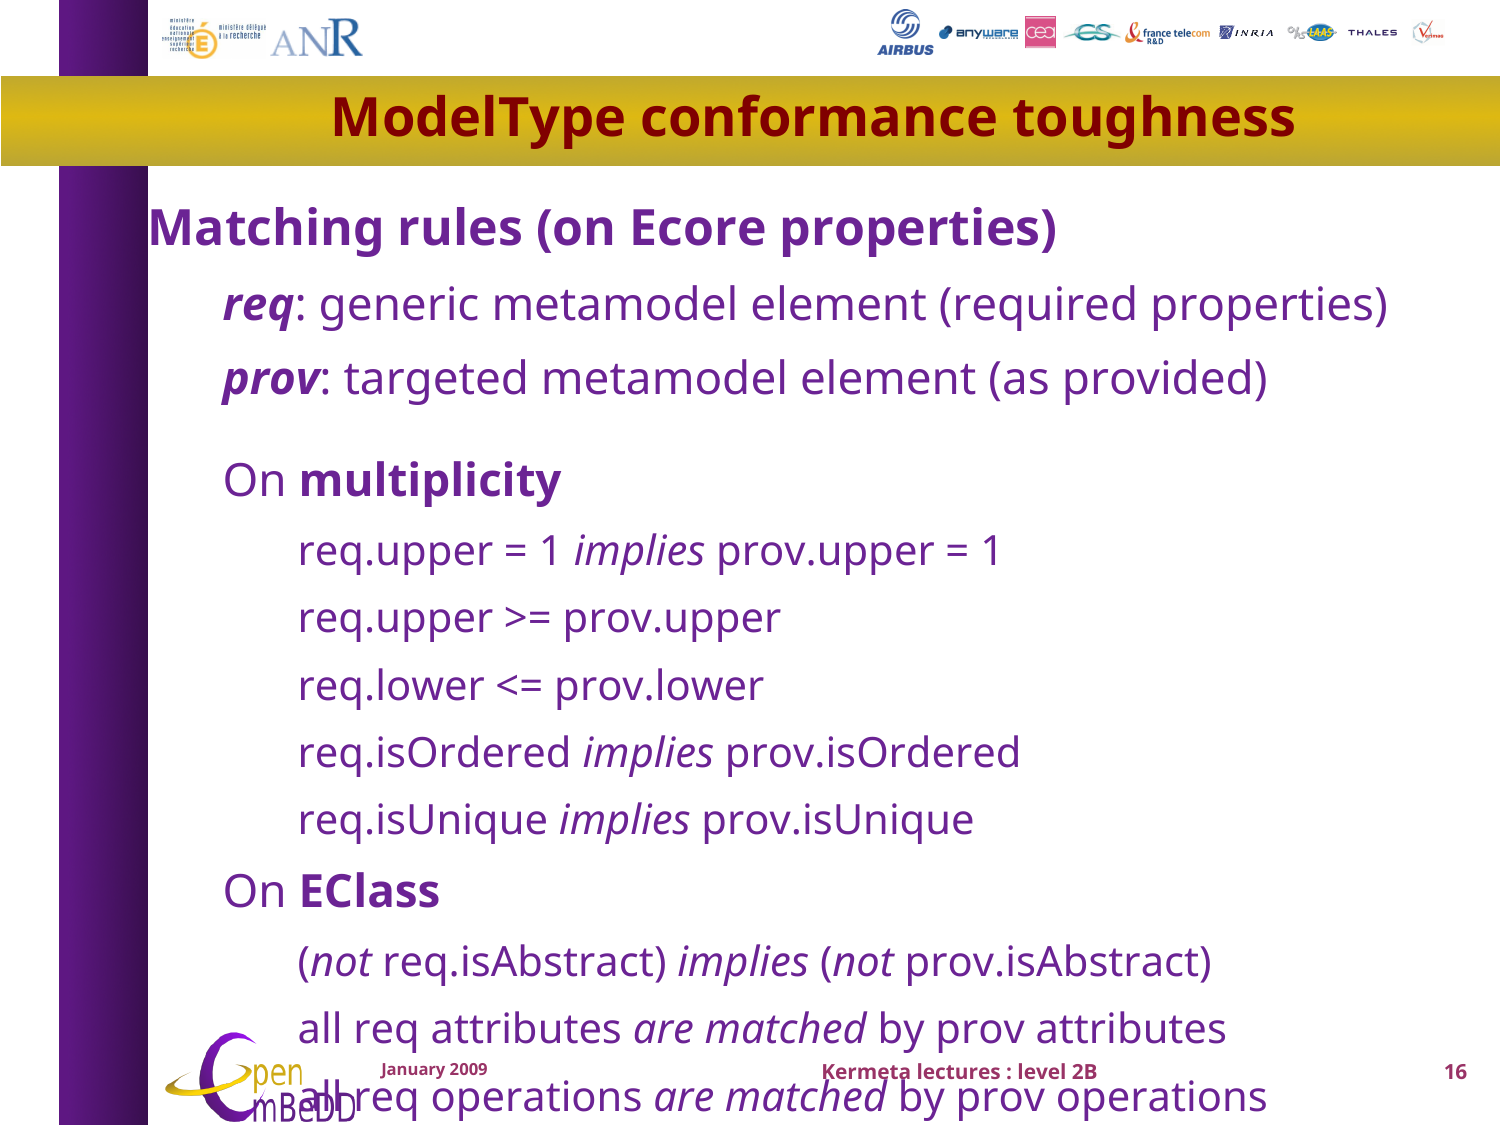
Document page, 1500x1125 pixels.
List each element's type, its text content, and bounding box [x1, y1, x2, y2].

picture [1, 0, 1500, 1125]
title ModelType conformance toughness [147, 66, 1481, 164]
picture [303, 1032, 313, 1040]
picture [165, 1032, 355, 1122]
picture [162, 18, 266, 59]
picture [877, 9, 1445, 55]
list Matching rules (on Ecore properties) req: generic metamodel element (required properties) prov: targeted metamodel element (as provided) On multiplicity req.upper = 1 implies prov.upper = 1 req.upper >= prov.upper req.lower <= prov.lower req.isOrdered implies prov.isOrdered req.isUnique implies prov.isUnique On EClass (not req.isAbstract) implies (not prov.isAbstract) all req attributes are matched by prov attributes all req operations are matched by prov operations [147, 191, 1488, 1006]
picture [270, 18, 363, 57]
